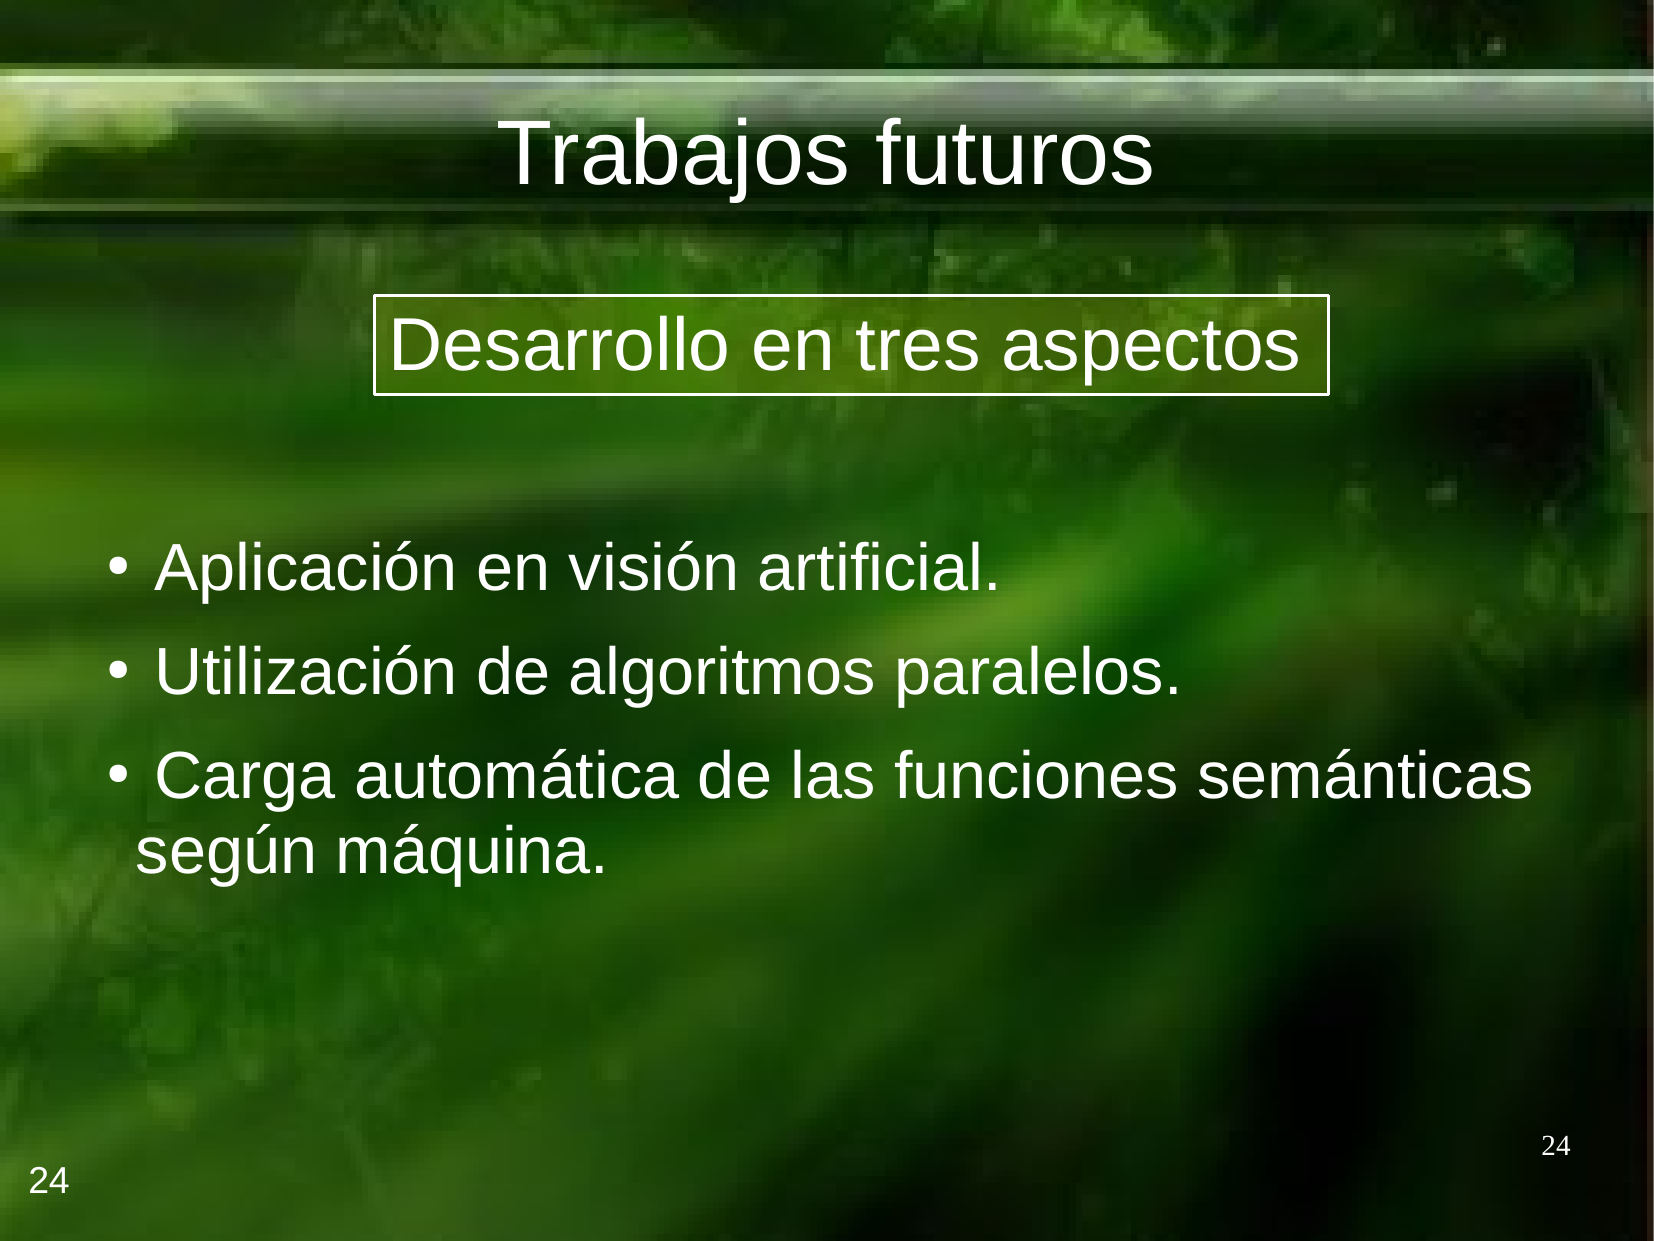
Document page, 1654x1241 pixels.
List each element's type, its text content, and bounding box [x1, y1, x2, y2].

text_box <número> [13, 1151, 214, 1222]
text_box Desarrollo en tres aspectos [374, 295, 1329, 395]
picture [0, 0, 1654, 1241]
list Aplicación en visión artificial. Utilización de algoritmos paralelos. Carga automática de las funciones semánticas según máquina. [106, 529, 1595, 888]
title Trabajos futuros [82, 49, 1571, 257]
